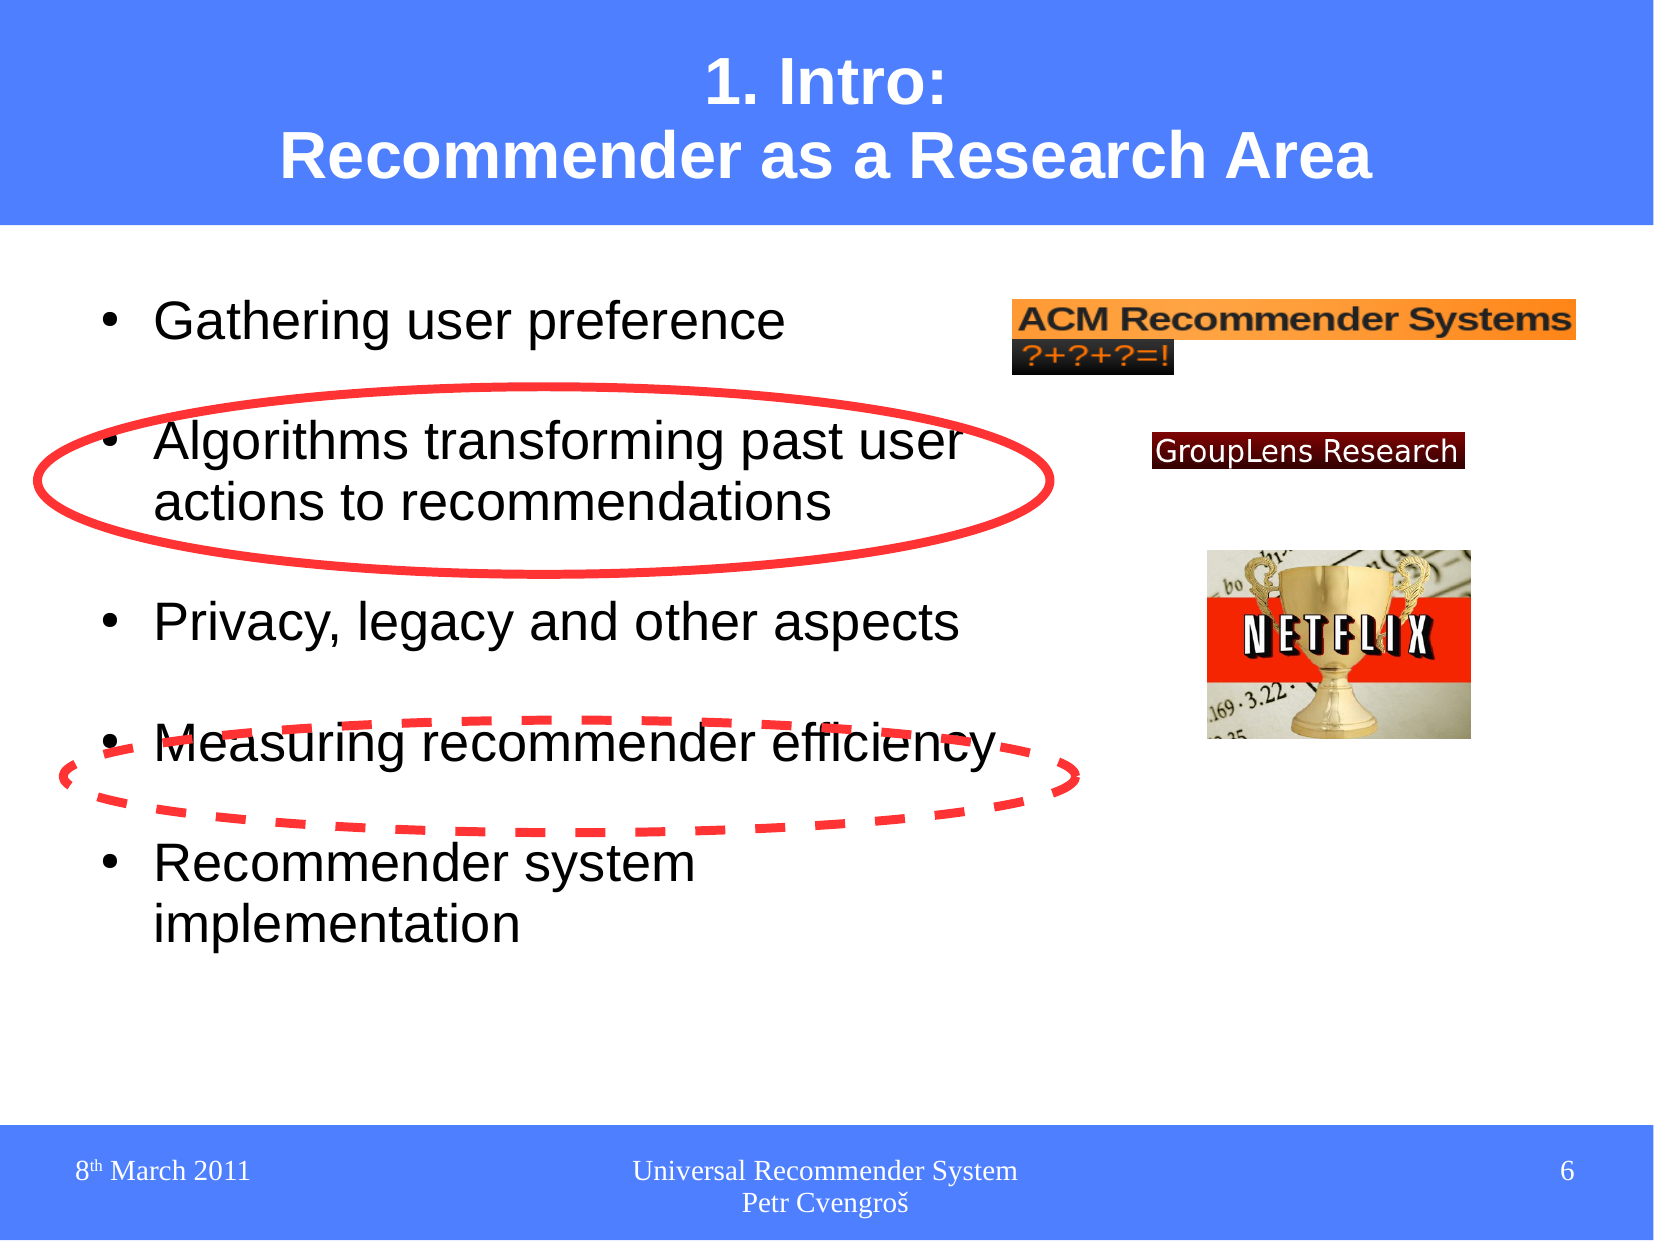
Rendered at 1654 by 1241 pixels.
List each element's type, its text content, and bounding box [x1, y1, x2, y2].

picture [1013, 299, 1576, 376]
title 1. Intro: Recommender as a Research Area [82, 32, 1571, 205]
list Gathering user preference Algorithms transforming past user actions to recommendations Privacy, legacy and other aspects Measuring recommender efficiency Recommender system implementation [82, 792, 1013, 1094]
list Gathering user preference Algorithms transforming past user actions to recommendations Privacy, legacy and other aspects Measuring recommender efficiency Recommender system implementation [82, 290, 1013, 444]
text_box [37, 386, 1051, 575]
picture [1207, 550, 1471, 739]
list Gathering user preference Algorithms transforming past user actions to recommendations Privacy, legacy and other aspects Measuring recommender efficiency Recommender system implementation [82, 517, 1013, 760]
text_box [63, 720, 1076, 833]
picture [1152, 432, 1465, 469]
